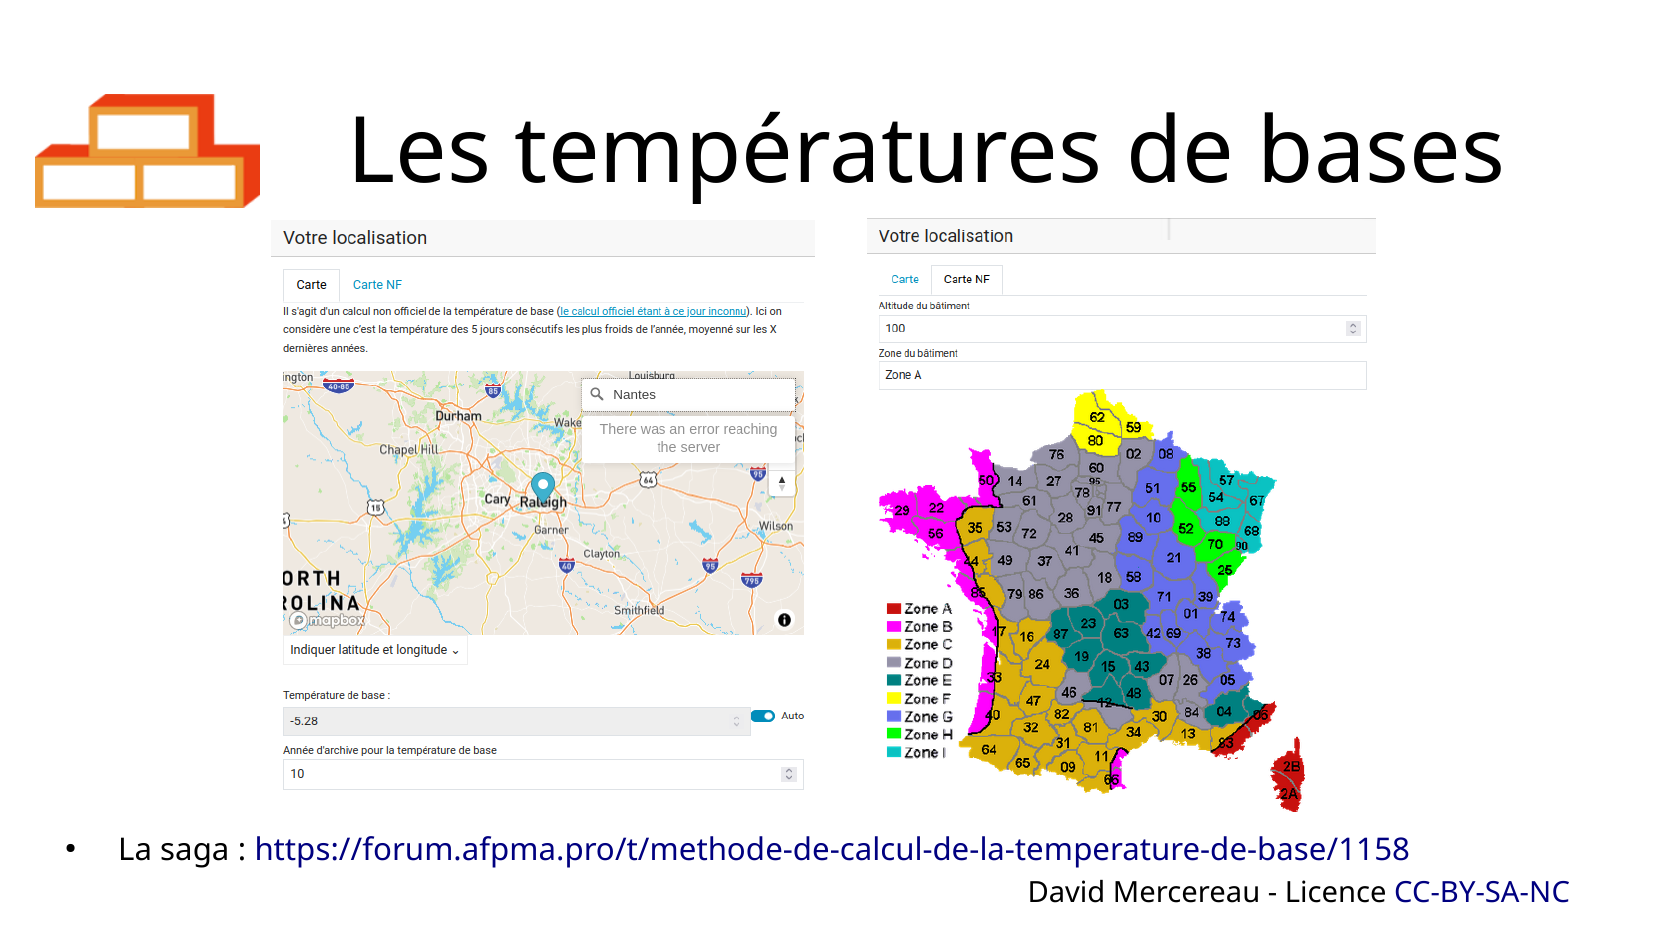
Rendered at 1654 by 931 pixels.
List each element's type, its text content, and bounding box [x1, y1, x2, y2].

title Les températures de bases [271, 69, 1583, 225]
picture [35, 94, 260, 208]
picture [271, 220, 815, 800]
list La saga : https://forum.afpma.pro/t/methode-de-calcul-de-la-temperature-de-base/1158 [47, 827, 1571, 931]
picture [867, 218, 1376, 812]
